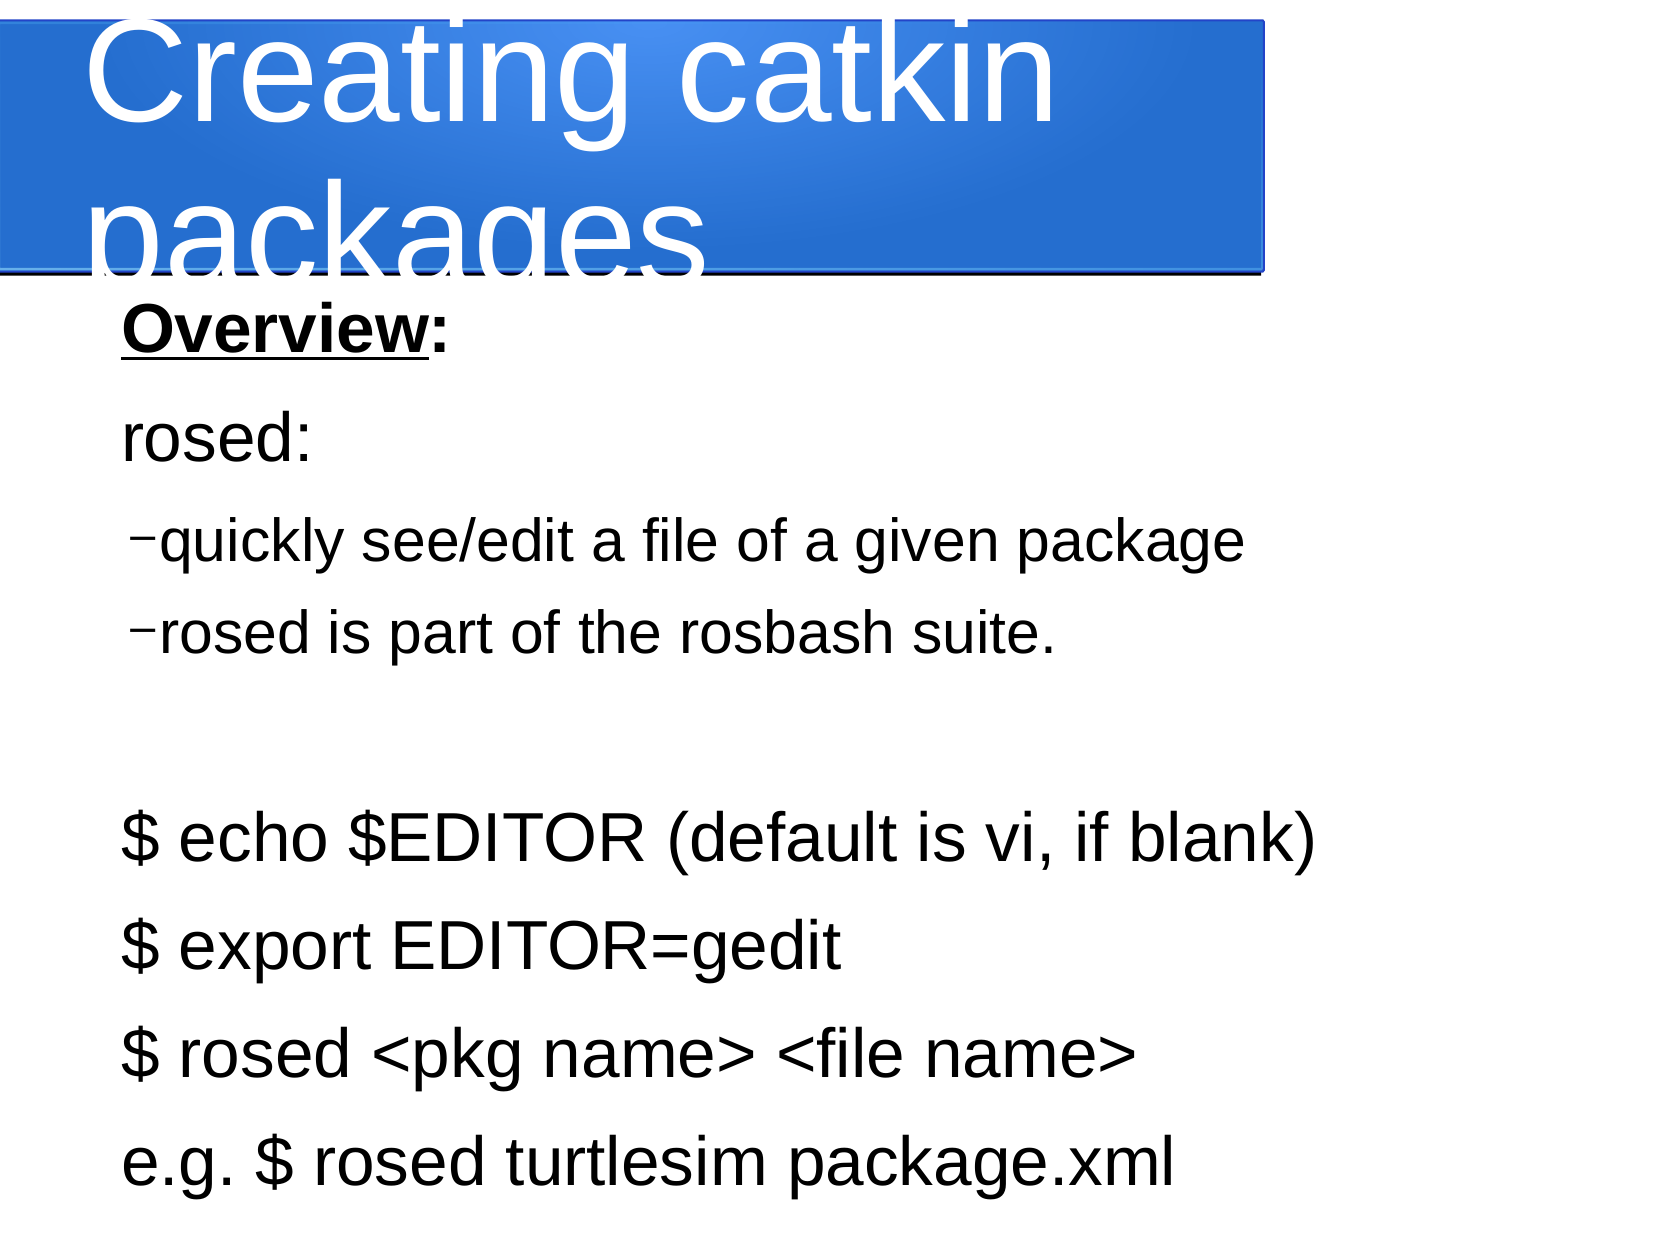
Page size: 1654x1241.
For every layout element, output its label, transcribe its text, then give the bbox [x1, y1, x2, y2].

title Creating catkin packages [82, 0, 1250, 290]
list Overview: rosed: quickly see/edit a file of a given package rosed is part of the rosbash suite. $ echo $EDITOR (default is vi, if blank) $ export EDITOR=gedit $ rosed <pkg name> <file name> e.g. $ rosed turtlesim package.xml [82, 290, 1571, 1201]
